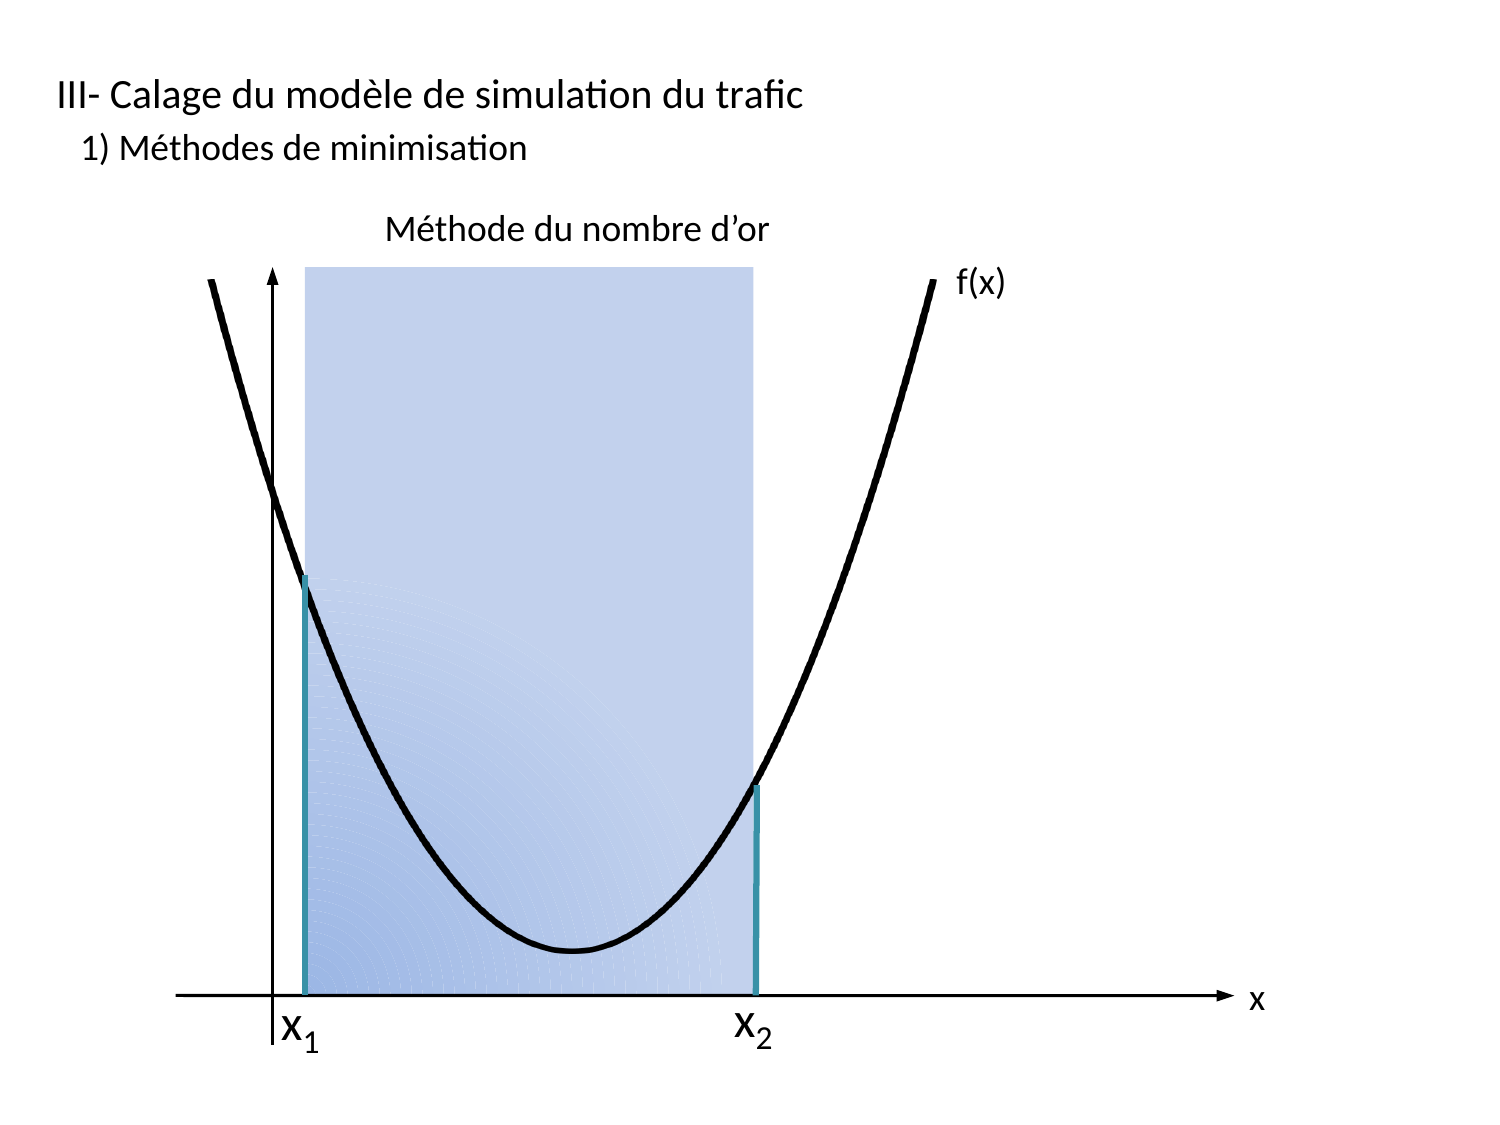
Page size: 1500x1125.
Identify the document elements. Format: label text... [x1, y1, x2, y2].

text_box x [1234, 965, 1281, 1025]
text_box Méthode du nombre d’or [369, 196, 791, 279]
text_box III- Calage du modèle de simulation du trafic [41, 60, 819, 125]
text_box x2 [718, 979, 789, 1056]
text_box x1 [265, 983, 336, 1059]
picture [207, 279, 271, 954]
text_box 1) Méthodes de minimisation [64, 125, 550, 176]
text_box [305, 267, 753, 279]
picture [274, 279, 937, 954]
text_box f(x) [941, 249, 1023, 310]
text_box [308, 954, 752, 993]
